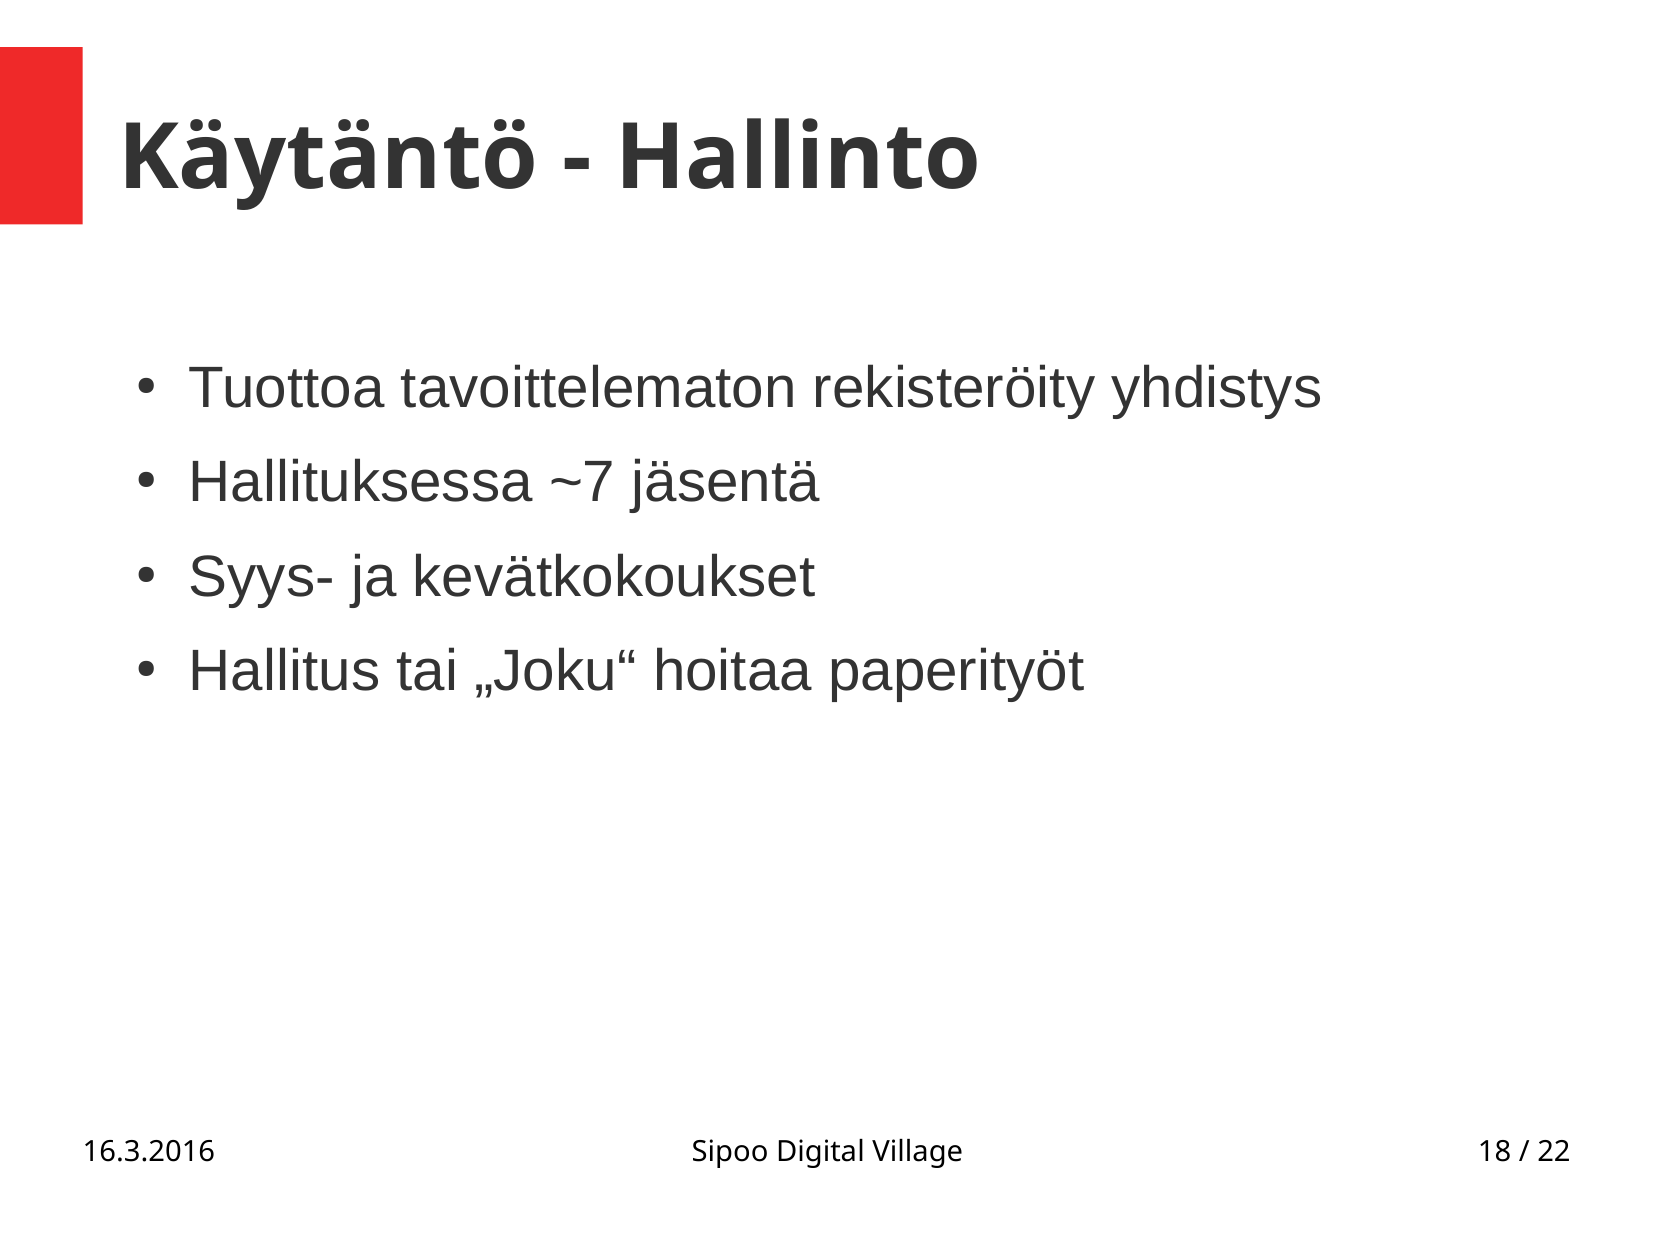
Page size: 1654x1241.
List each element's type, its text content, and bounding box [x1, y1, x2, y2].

title Käytäntö - Hallinto [118, 49, 1571, 257]
list Tuottoa tavoittelematon rekisteröity yhdistys Hallituksessa ~7 jäsentä Syys- ja kevätkokoukset Hallitus tai „Joku“ hoitaa paperityöt [118, 354, 1536, 1074]
